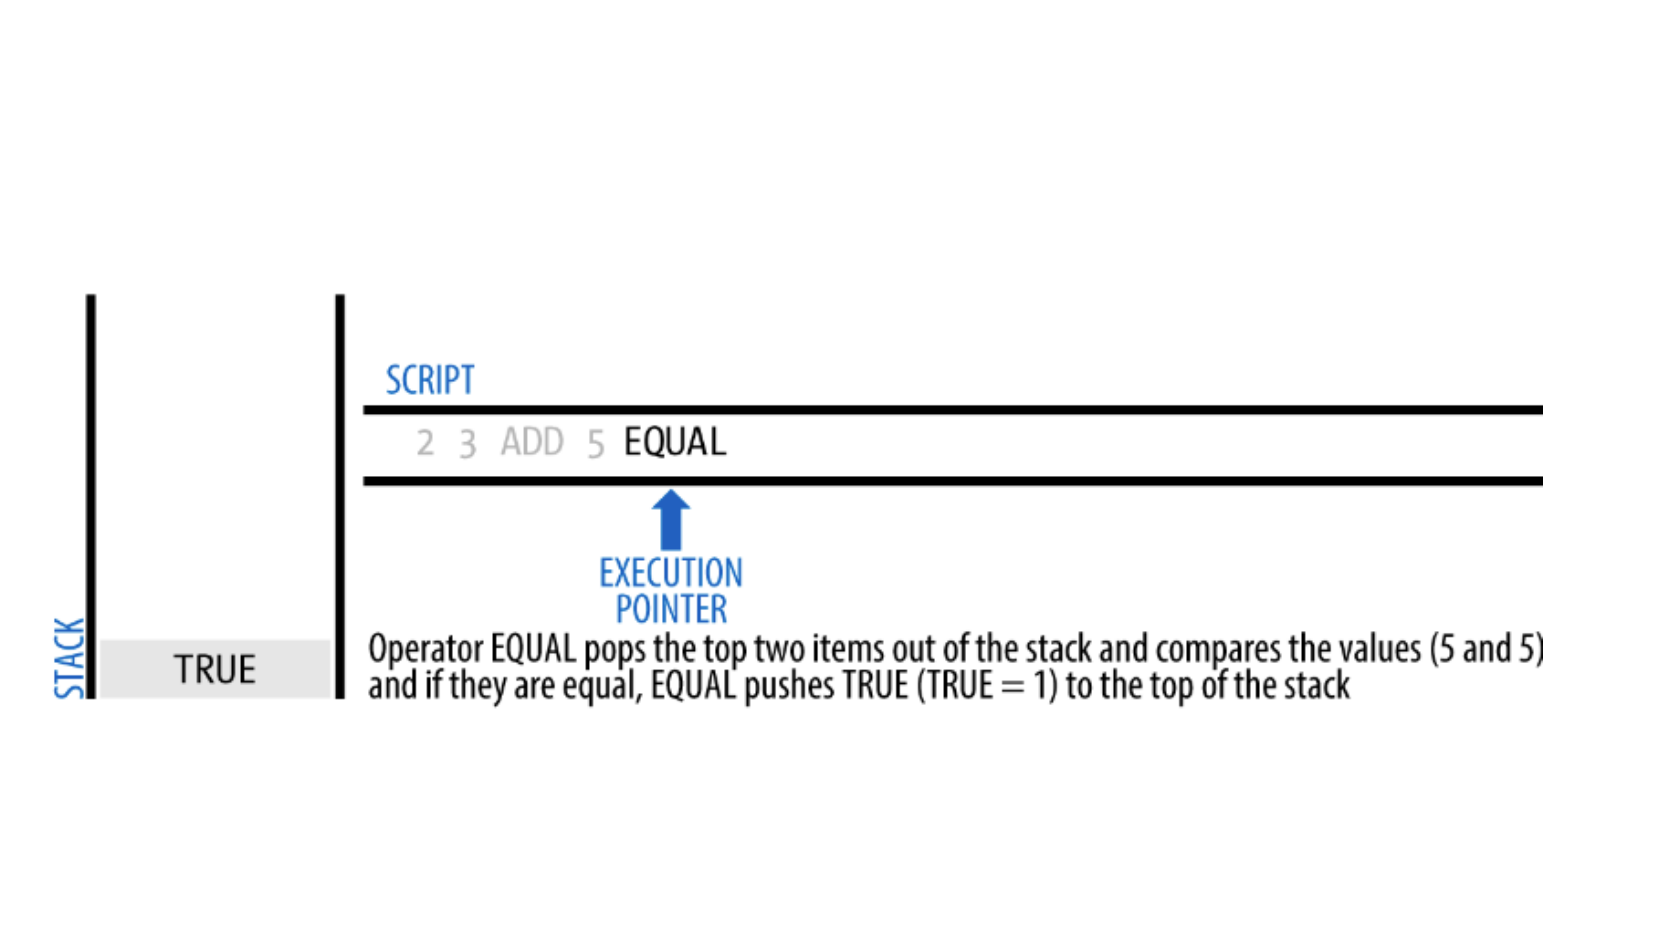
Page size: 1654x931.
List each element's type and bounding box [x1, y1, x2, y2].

picture [42, 278, 1543, 714]
